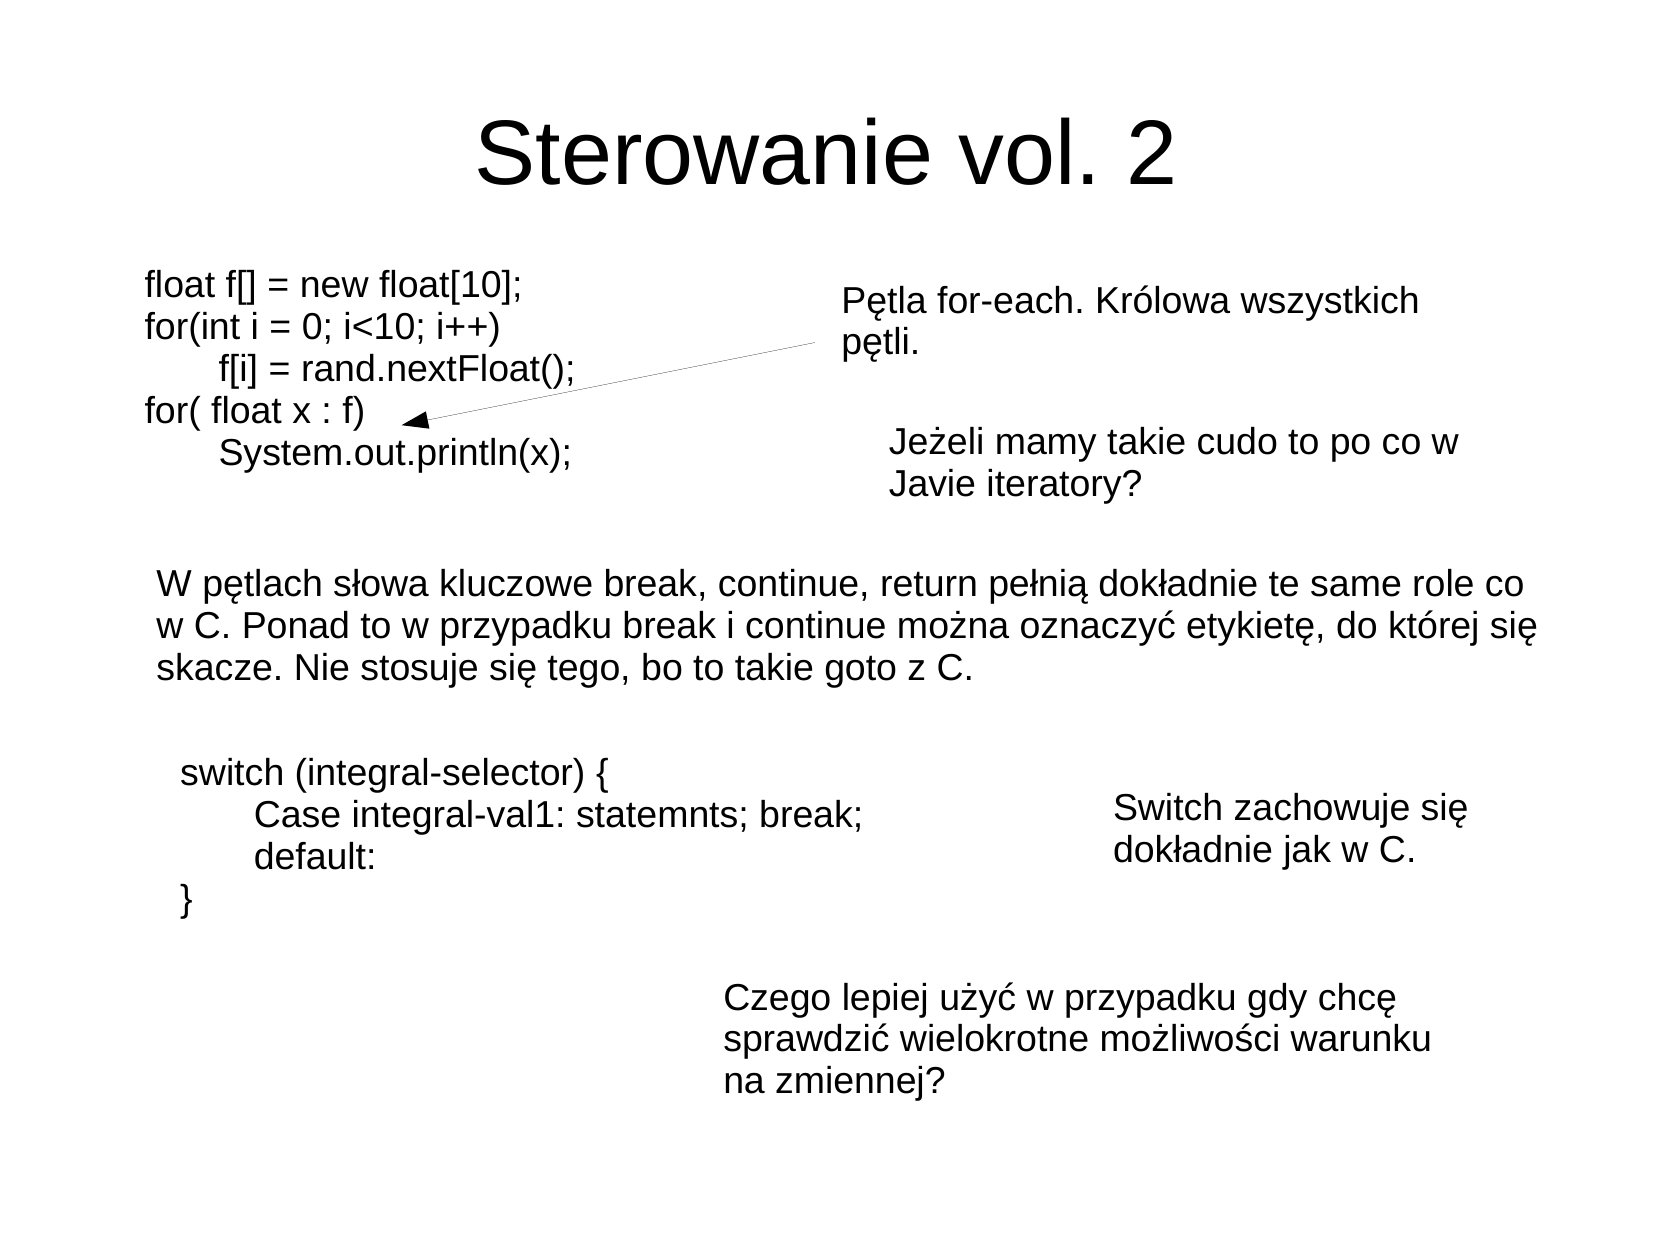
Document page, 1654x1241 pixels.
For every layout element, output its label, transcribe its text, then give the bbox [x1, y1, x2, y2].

text_box W pętlach słowa kluczowe break, continue, return pełnią dokładnie te same role co w C. Ponad to w przypadku break i continue można oznaczyć etykietę, do której się skacze. Nie stosuje się tego, bo to takie goto z C. [141, 555, 1554, 696]
text_box float f[] = new float[10]; for(int i = 0; i<10; i++) f[i] = rand.nextFloat(); for( float x : f) System.out.println(x); [129, 256, 851, 482]
text_box Switch zachowuje się dokładnie jak w C. [1098, 779, 1560, 879]
text_box switch (integral-selector) { Case integral-val1: statemnts; break; default: } [165, 744, 1028, 927]
text_box Czego lepiej użyć w przypadku gdy chcę sprawdzić wielokrotne możliwości warunku na zmiennej? [708, 968, 1489, 1110]
text_box Jeżeli mamy takie cudo to po co w Javie iteratory? [874, 413, 1485, 513]
text_box Pętla for-each. Królowa wszystkich pętli. [826, 271, 1501, 371]
title Sterowanie vol. 2 [82, 49, 1571, 257]
